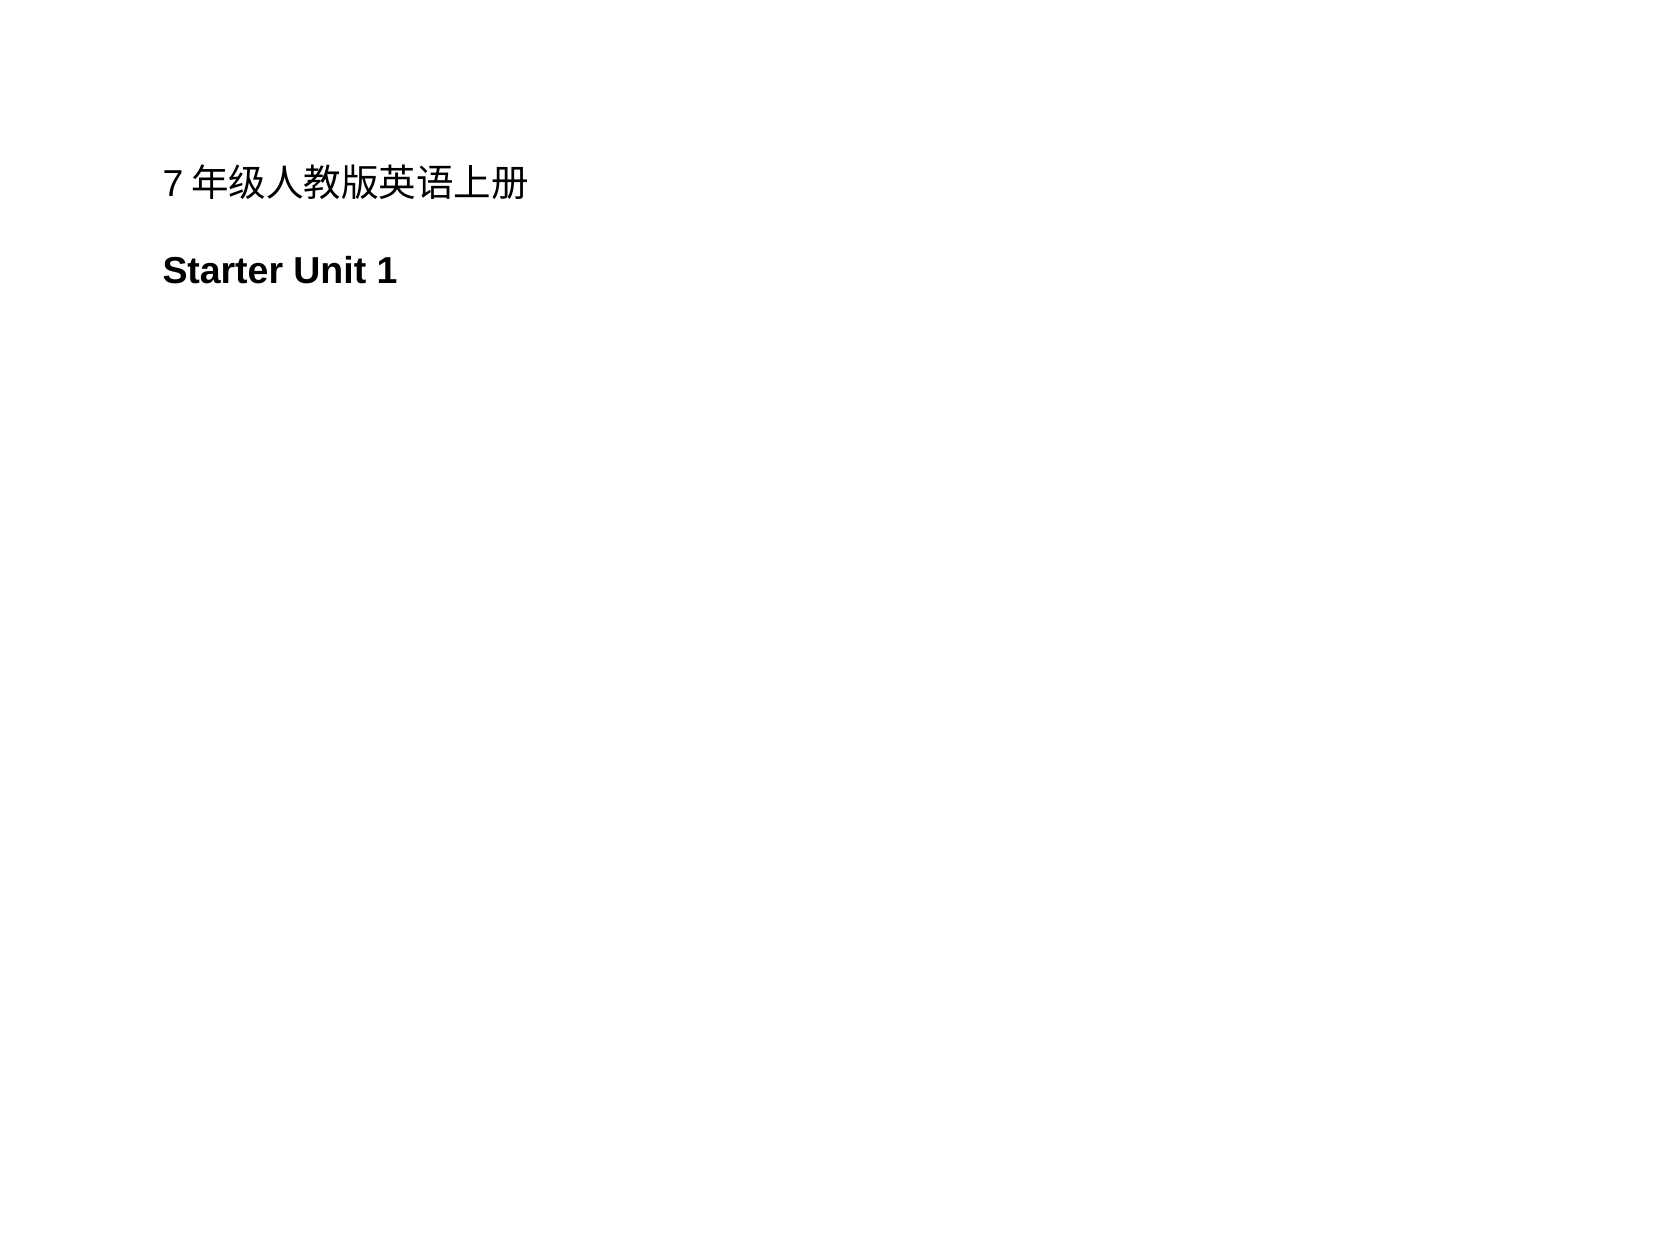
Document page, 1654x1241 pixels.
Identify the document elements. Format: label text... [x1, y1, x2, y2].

text_box 7年级人教版英语上册 Starter Unit 1 [147, 145, 540, 375]
